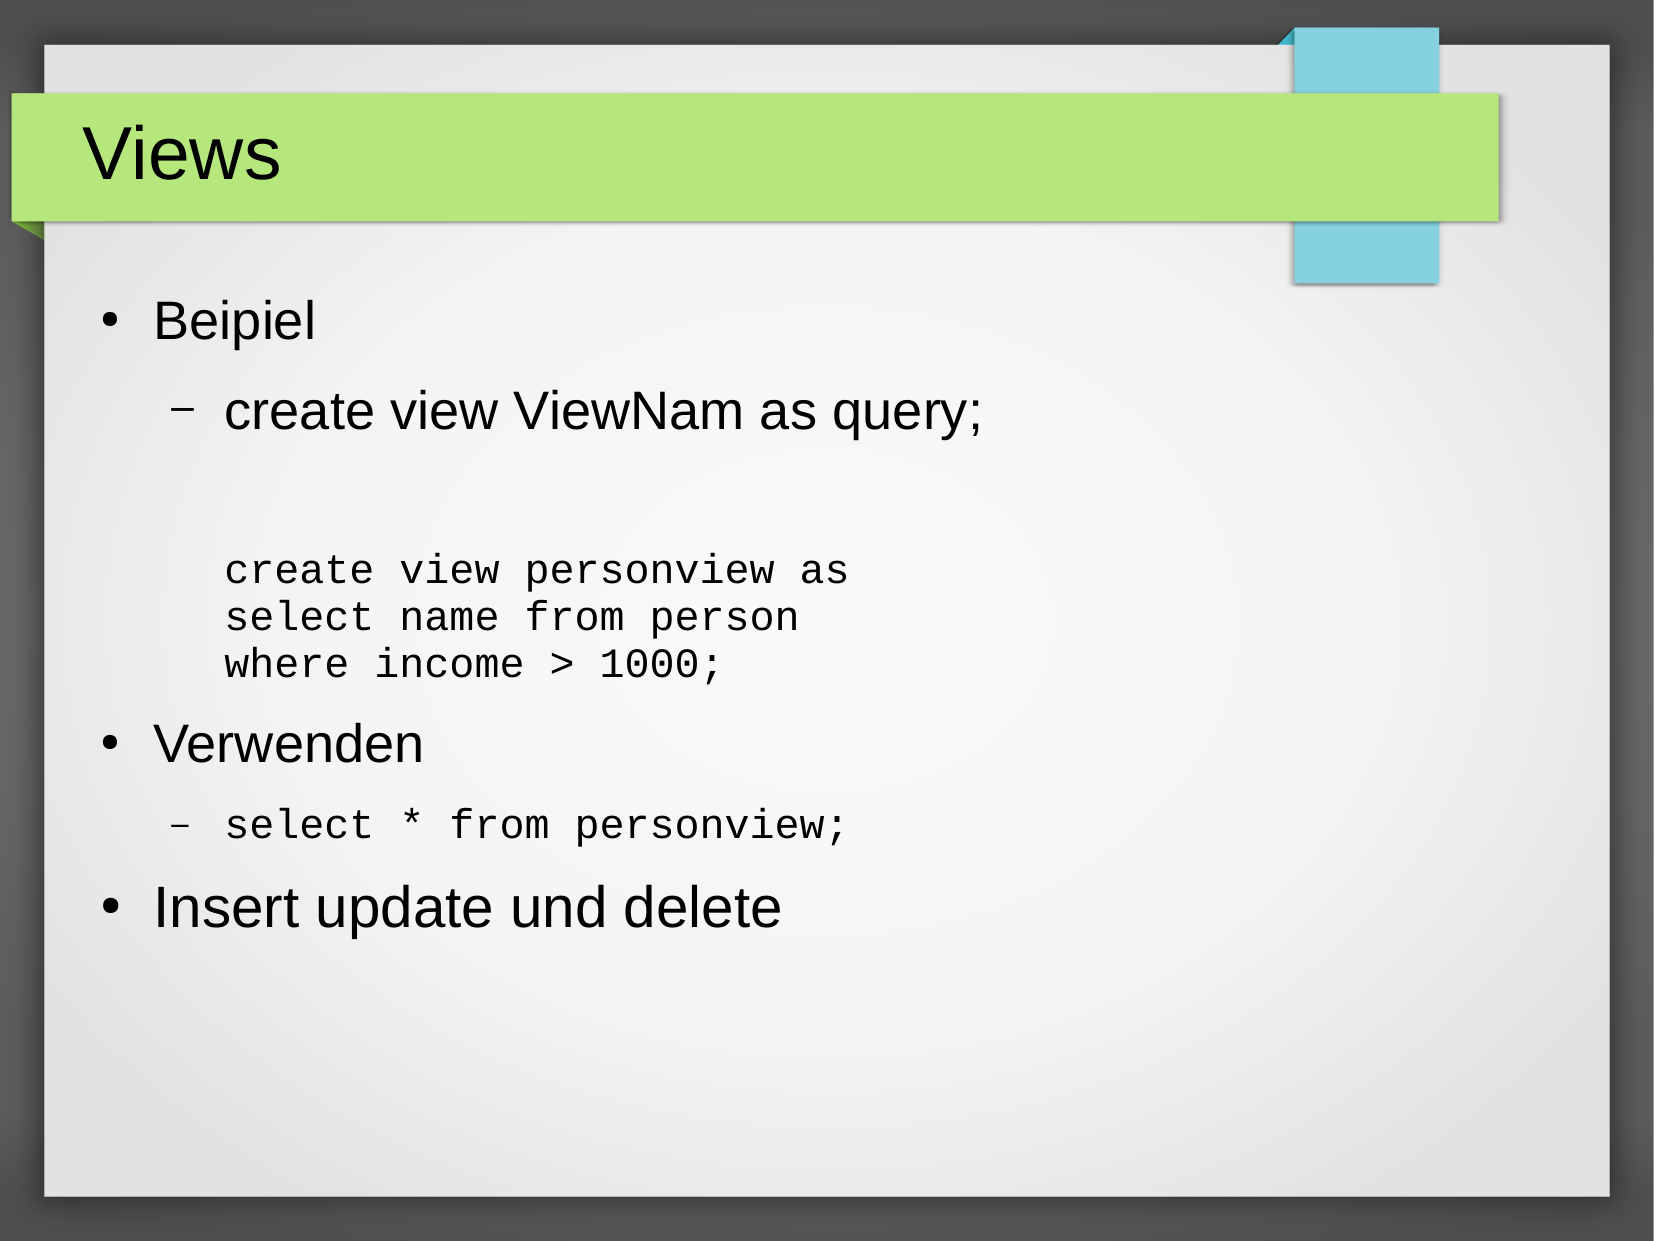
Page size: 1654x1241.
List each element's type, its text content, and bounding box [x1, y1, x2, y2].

title Views [82, 94, 1264, 213]
list Beipiel create view ViewNam as query; create view personview as select name from person where income > 1000; Verwenden select * from personview; Insert update und delete [82, 290, 1571, 1010]
picture [0, 0, 1654, 1241]
